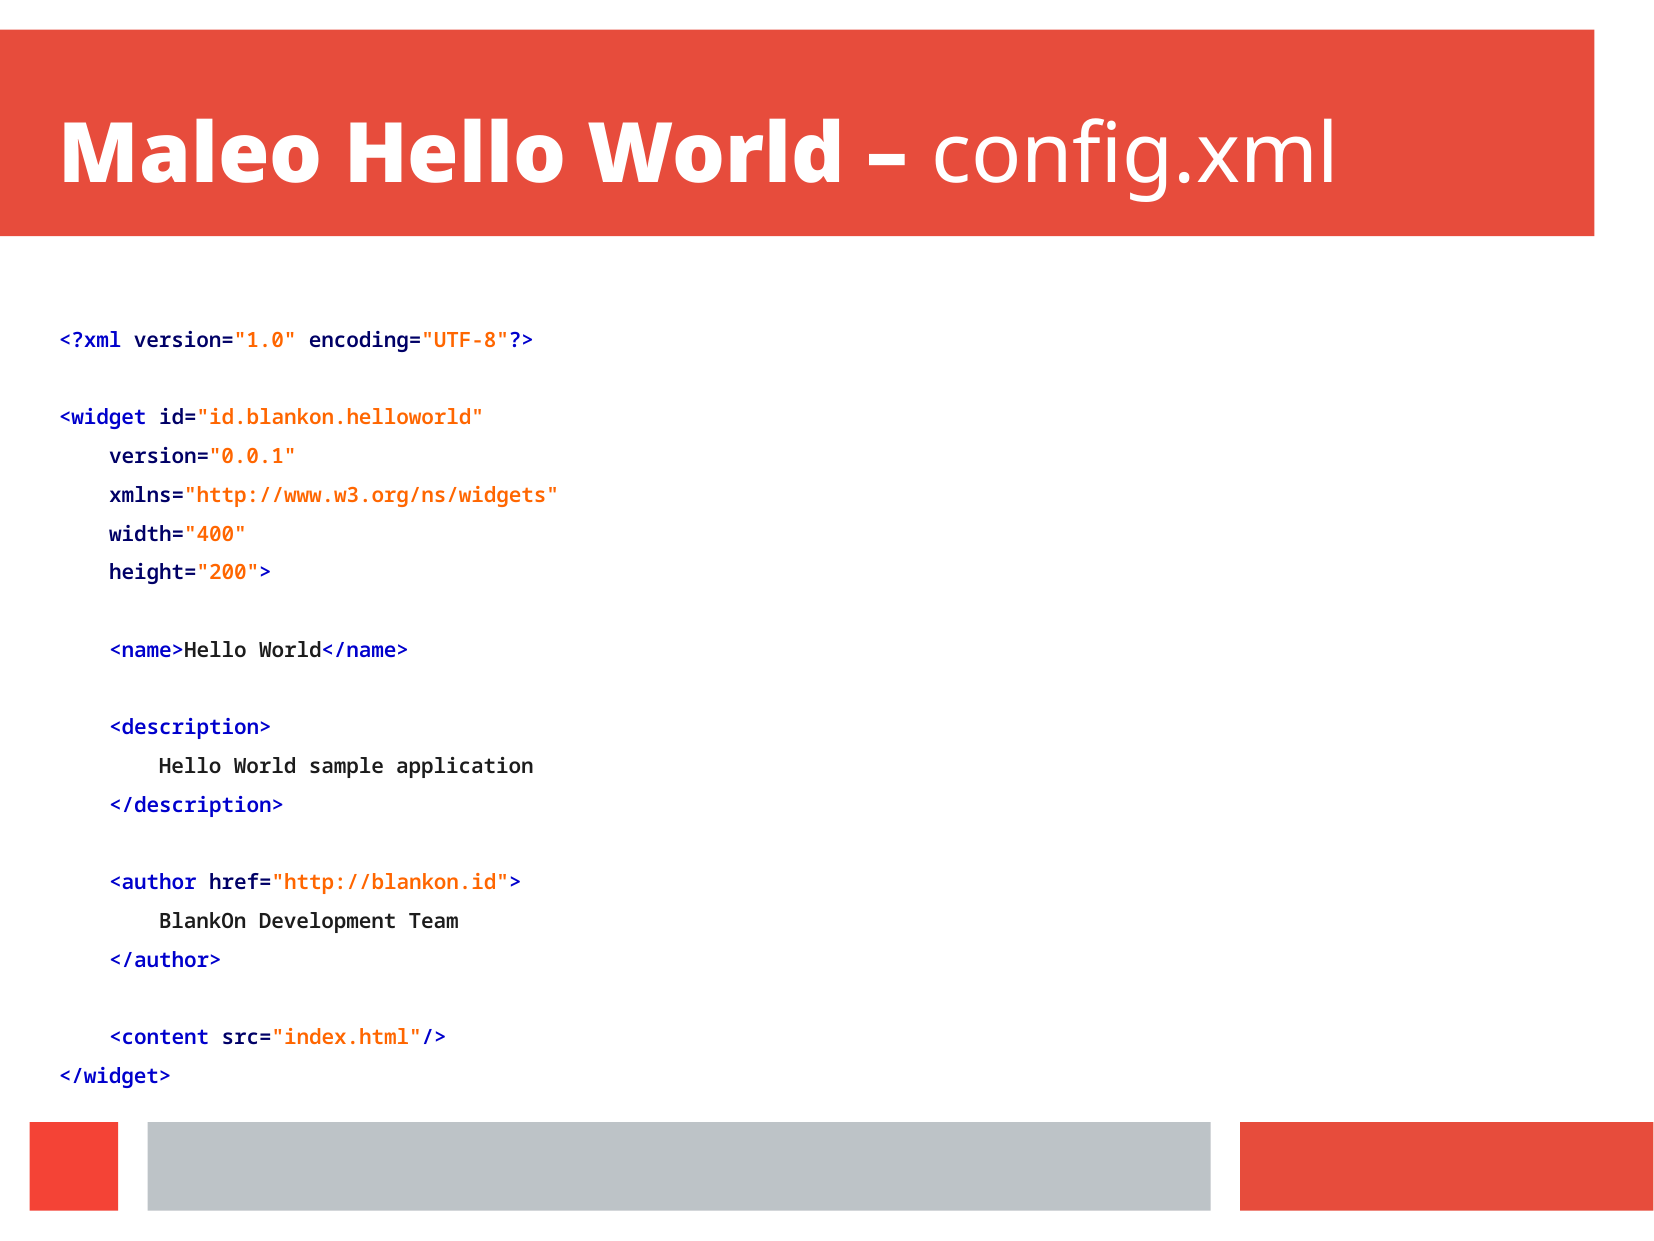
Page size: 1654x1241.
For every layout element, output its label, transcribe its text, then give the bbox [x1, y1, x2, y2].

list <?xml version="1.0" encoding="UTF-8"?> <widget id="id.blankon.helloworld" version="0.0.1" xmlns="http://www.w3.org/ns/widgets" width="400" height="200"> <name>Hello World</name> <description> Hello World sample application </description> <author href="http://blankon.id"> BlankOn Development Team </author> <content src="index.html"/> </widget> [59, 324, 1565, 1093]
title Maleo Hello World – config.xml [59, 59, 1595, 207]
